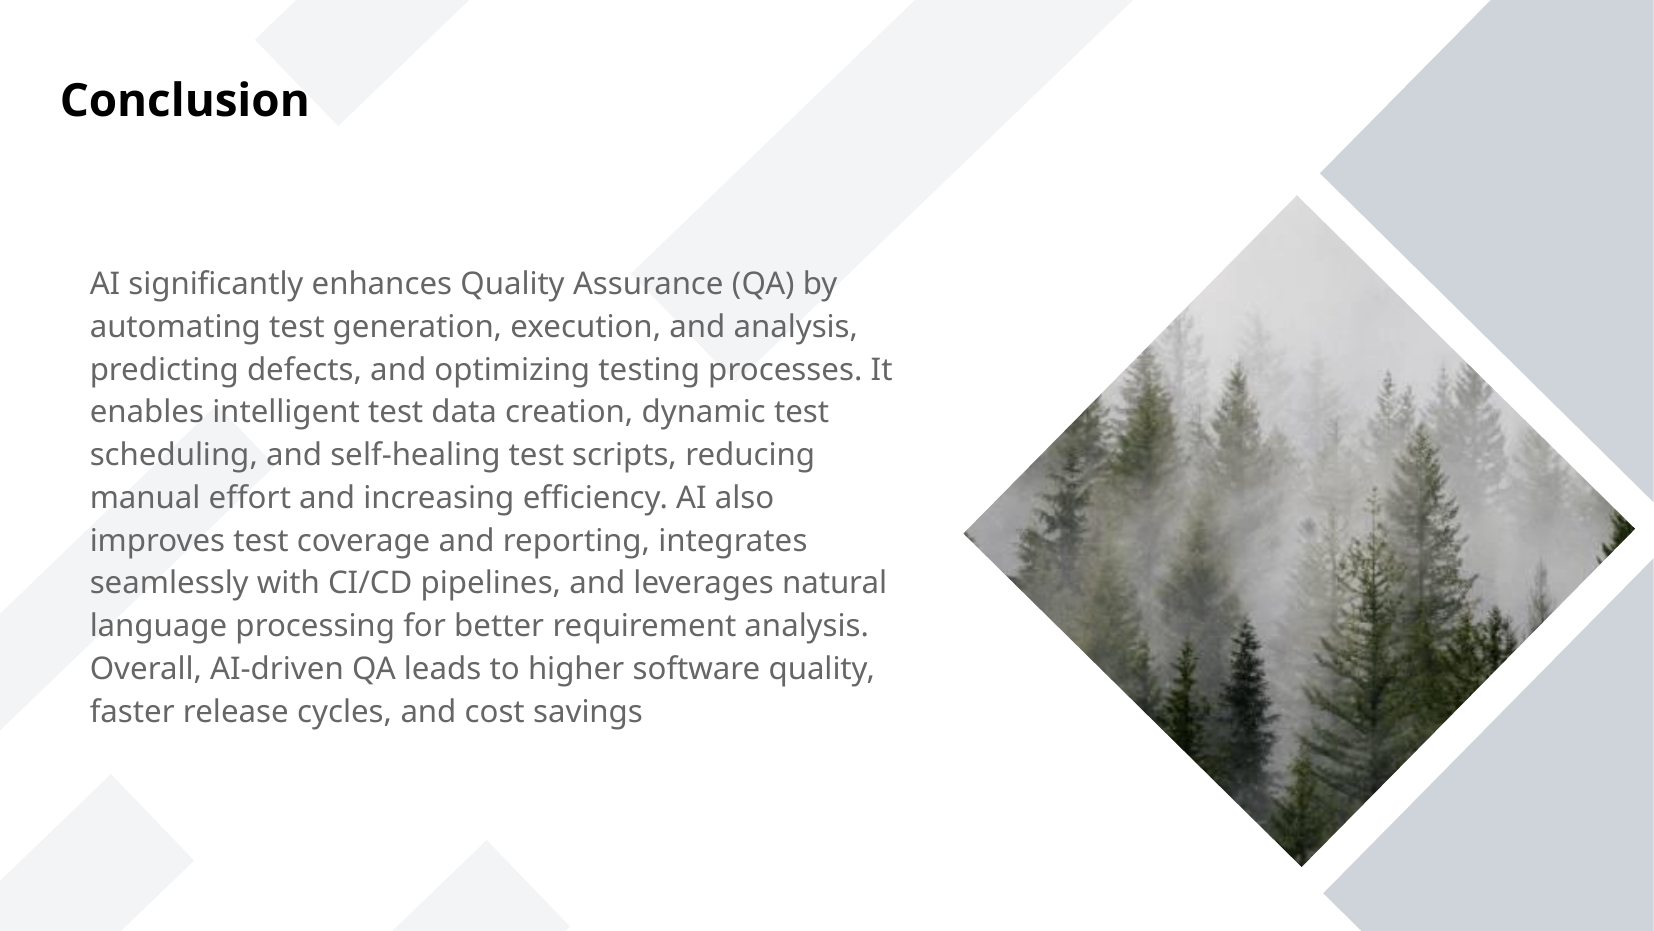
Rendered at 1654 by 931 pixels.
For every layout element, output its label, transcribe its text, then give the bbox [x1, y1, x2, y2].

text_box Conclusion [45, 60, 631, 138]
text_box [963, 195, 1636, 867]
text_box AI significantly enhances Quality Assurance (QA) by automating test generation, execution, and analysis, predicting defects, and optimizing testing processes. It enables intelligent test data creation, dynamic test scheduling, and self-healing test scripts, reducing manual effort and increasing efficiency. AI also improves test coverage and reporting, integrates seamlessly with CI/CD pipelines, and leverages natural language processing for better requirement analysis. Overall, AI-driven QA leads to higher software quality, faster release cycles, and cost savings [75, 253, 916, 739]
